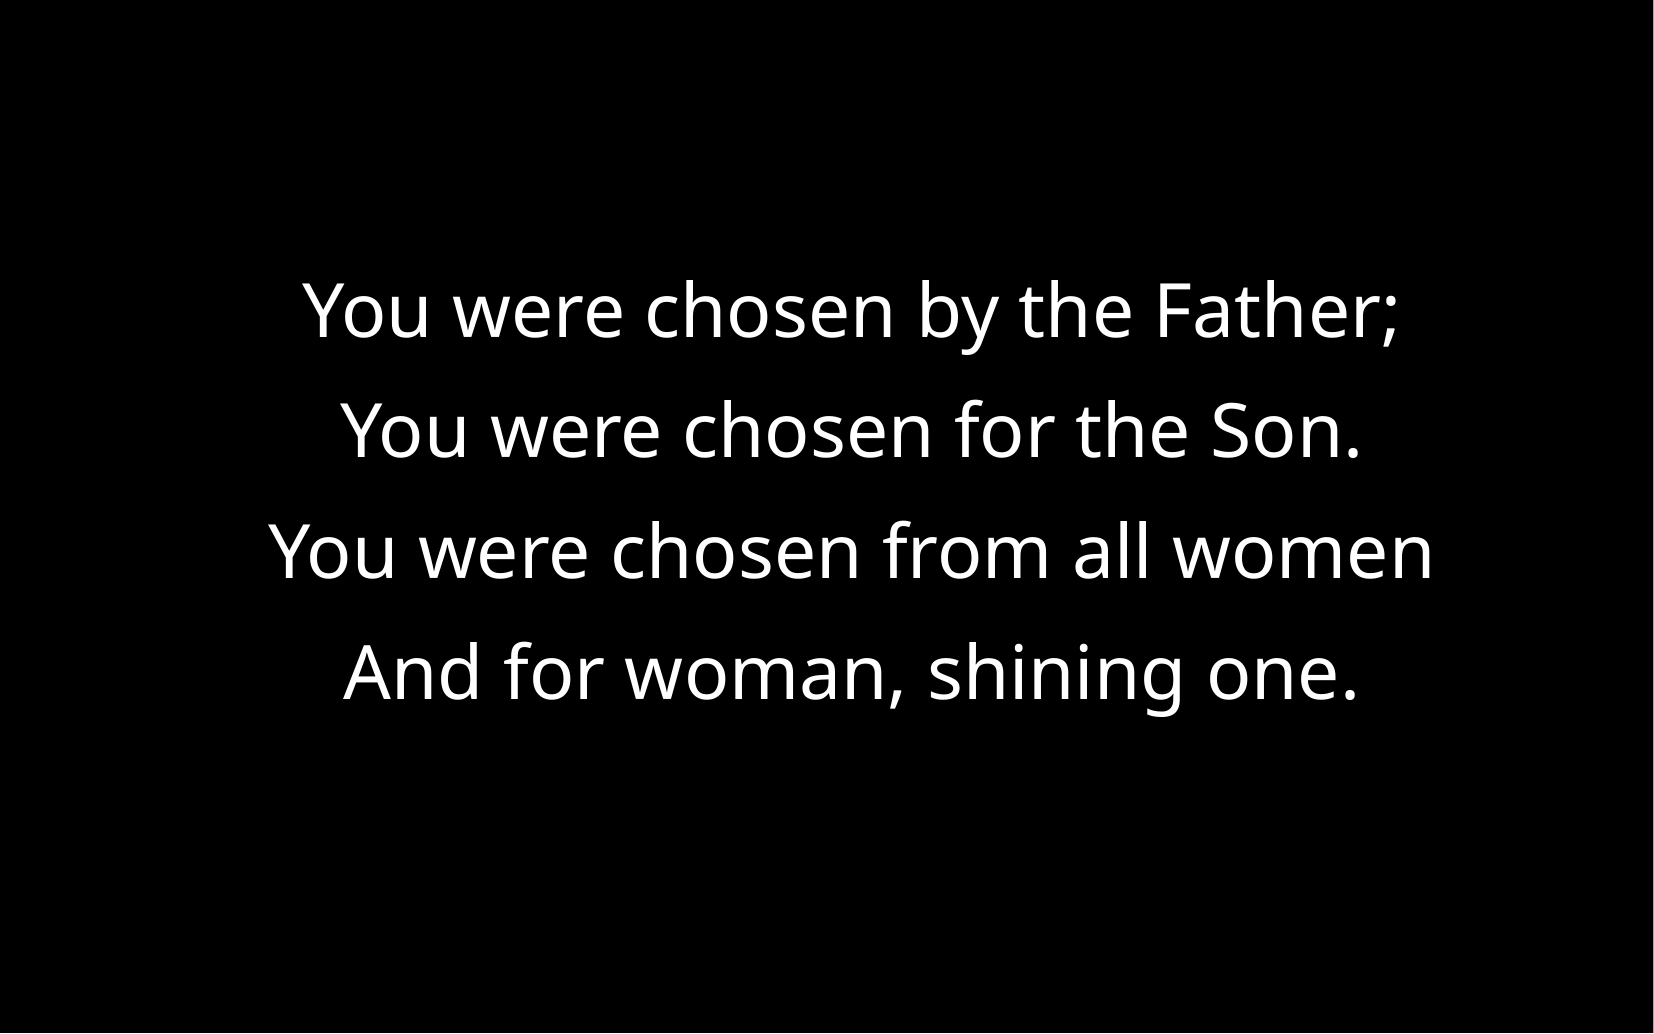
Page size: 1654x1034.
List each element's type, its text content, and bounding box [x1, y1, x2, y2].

list You were chosen by the Father; You were chosen for the Son. You were chosen from all women And for woman, shining one. [0, 255, 1653, 855]
